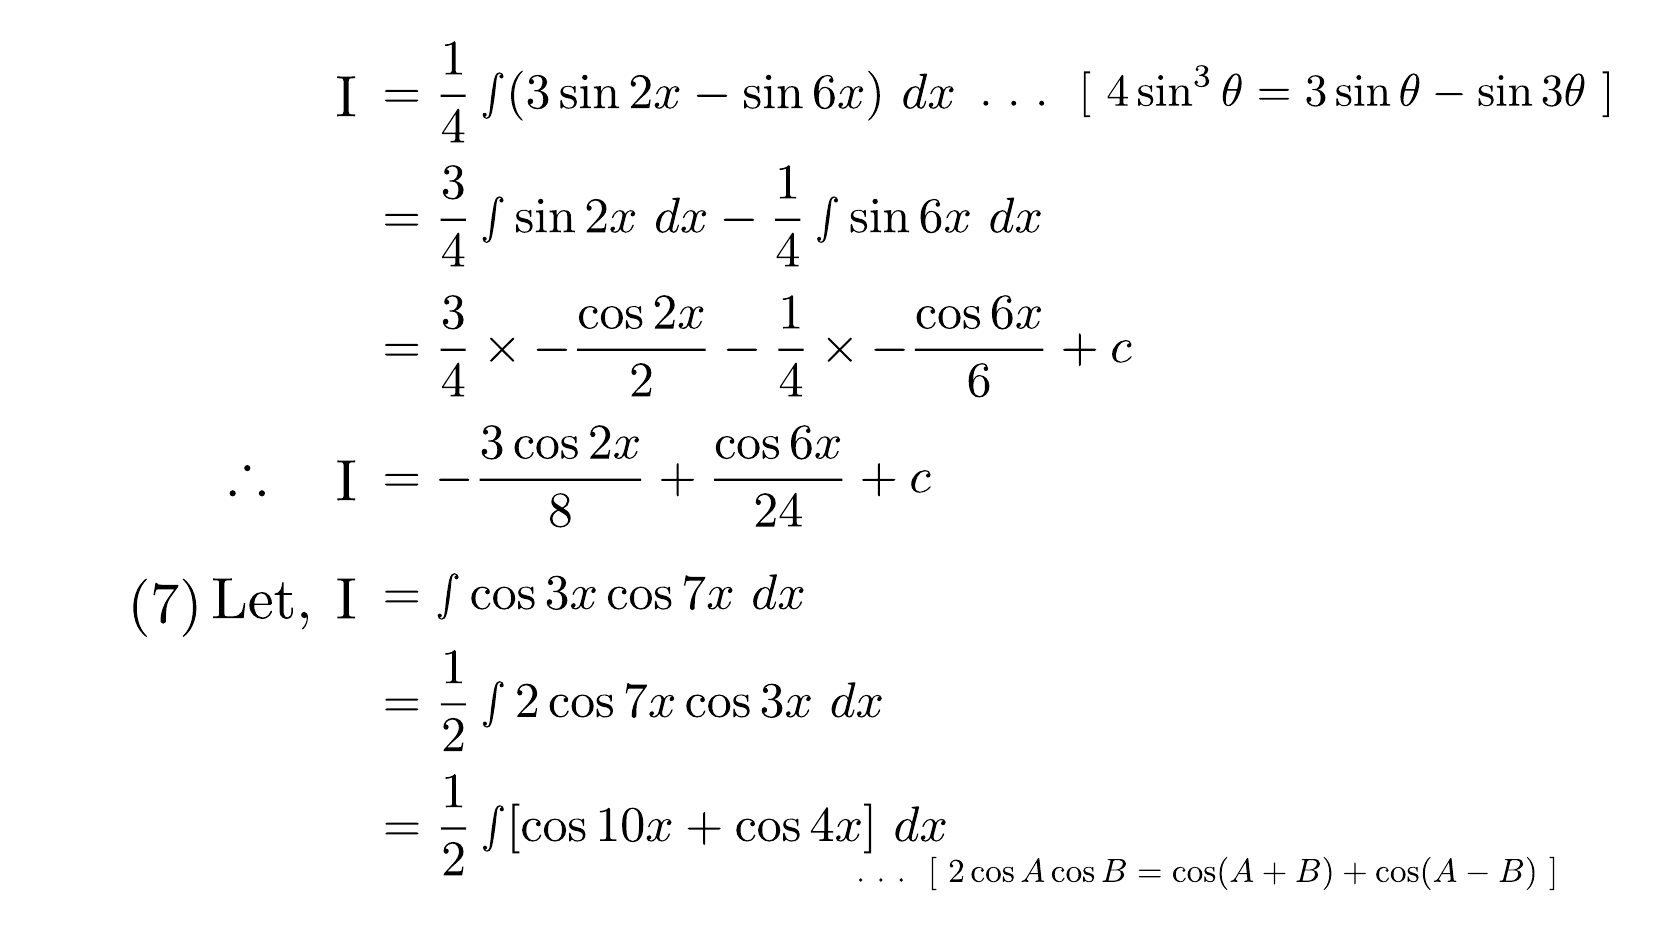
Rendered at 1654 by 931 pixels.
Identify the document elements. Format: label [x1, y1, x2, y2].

text_box [213, 578, 308, 630]
title [47, 37, 1607, 910]
text_box [130, 578, 197, 637]
text_box [384, 41, 954, 143]
text_box [229, 465, 265, 497]
text_box [337, 76, 356, 117]
text_box [981, 65, 1609, 118]
text_box [337, 460, 356, 501]
text_box [337, 578, 356, 619]
text_box [384, 295, 1132, 398]
text_box [384, 649, 882, 752]
text_box [385, 774, 1555, 891]
text_box [384, 425, 931, 528]
text_box [384, 573, 804, 620]
text_box [384, 165, 1041, 267]
